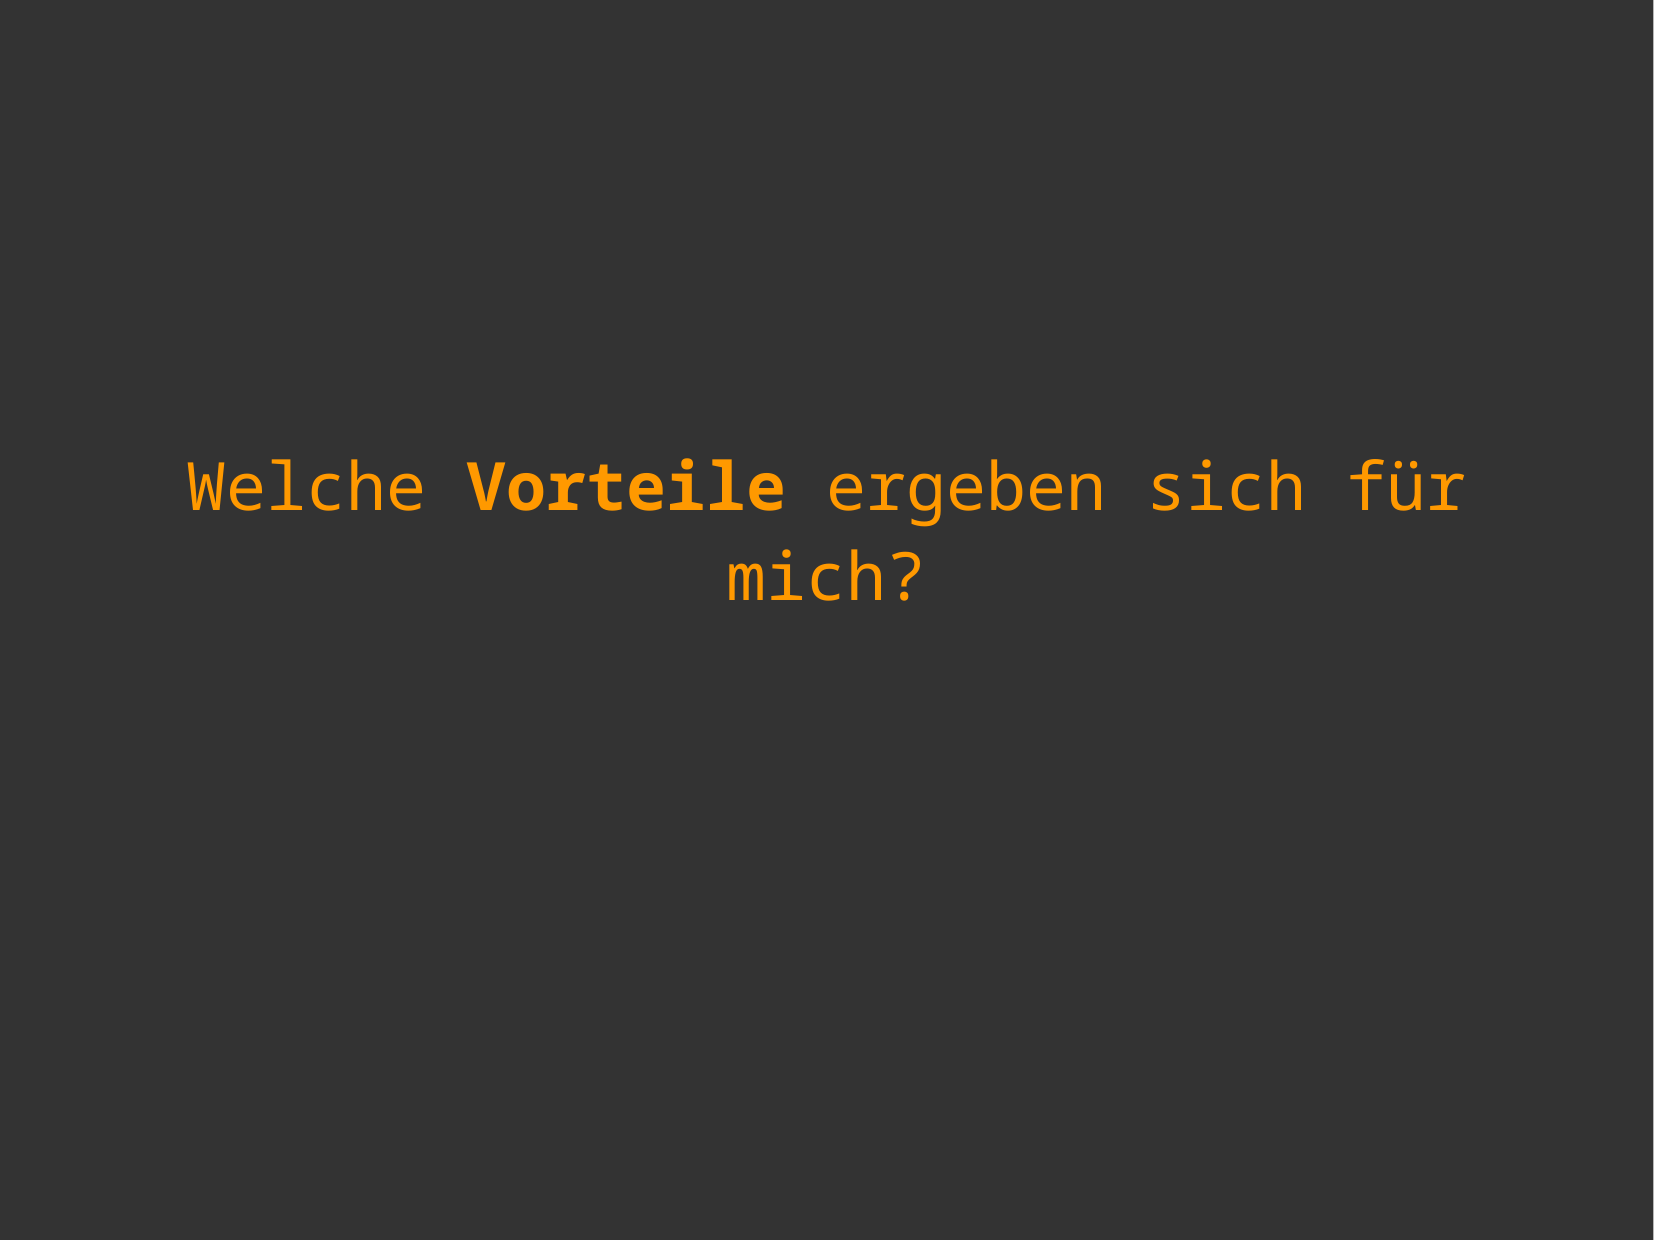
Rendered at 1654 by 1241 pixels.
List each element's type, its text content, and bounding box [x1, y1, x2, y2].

subtitle Welche Vorteile ergeben sich für mich? [82, 49, 1571, 1010]
